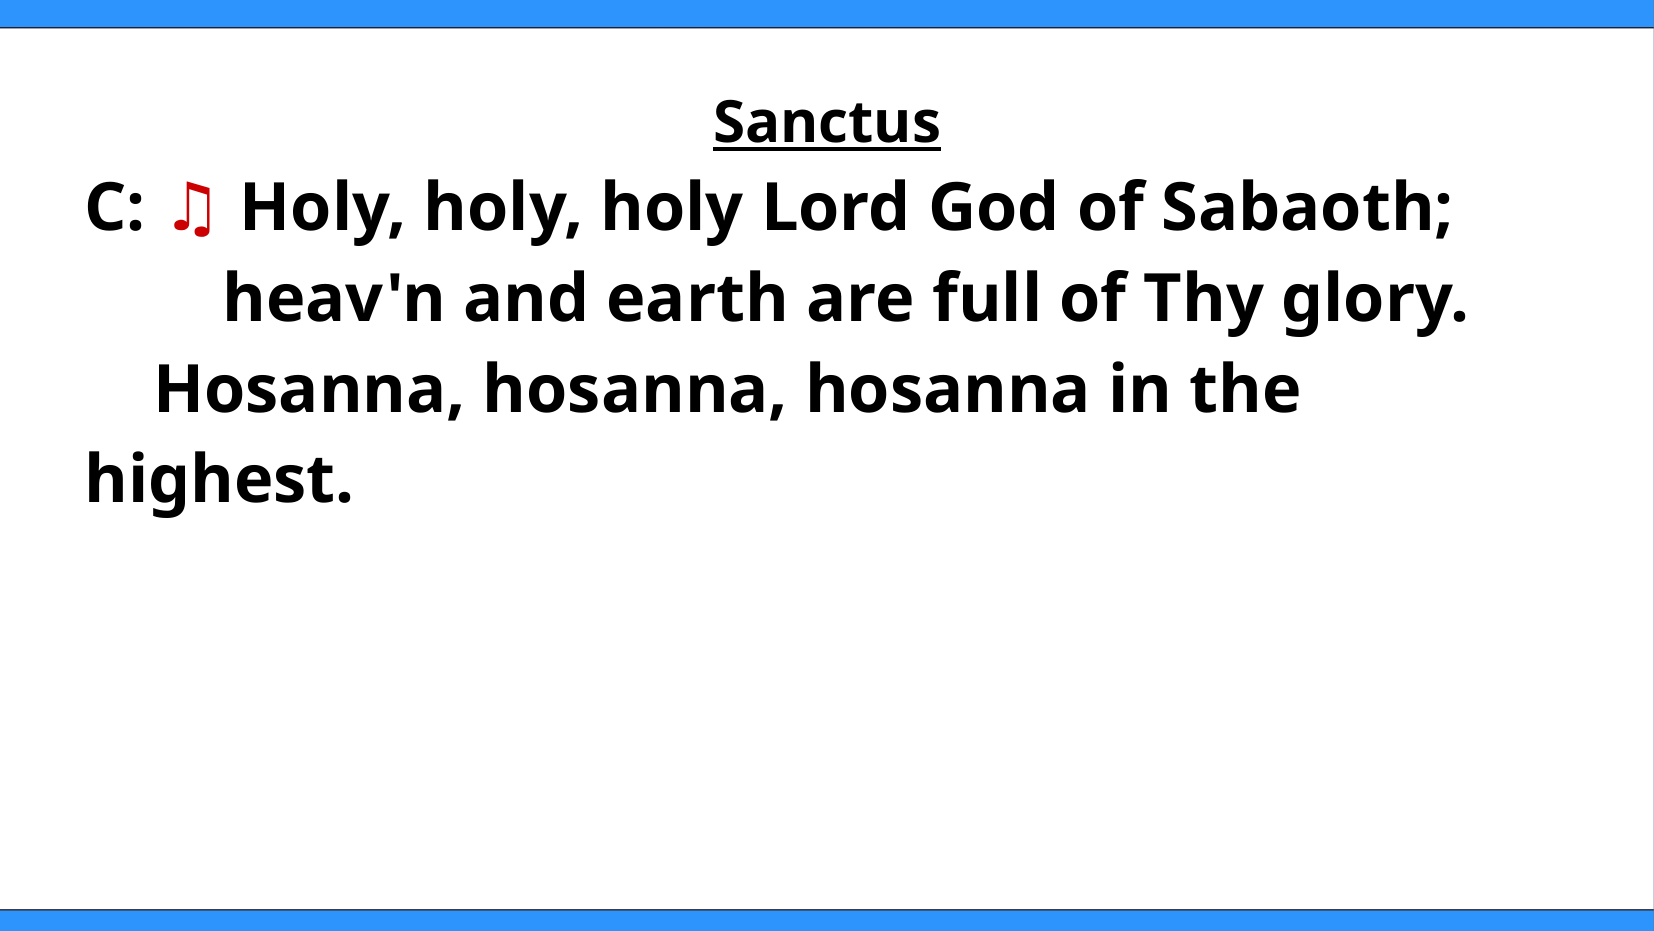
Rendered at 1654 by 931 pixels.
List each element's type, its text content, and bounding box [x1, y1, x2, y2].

picture [0, 0, 1654, 931]
text_box Sanctus C: ♫ Holy, holy, holy Lord God of Sabaoth; heav'n and earth are full of Thy glory. Hosanna, hosanna, hosanna in the highest. [69, 32, 1585, 436]
